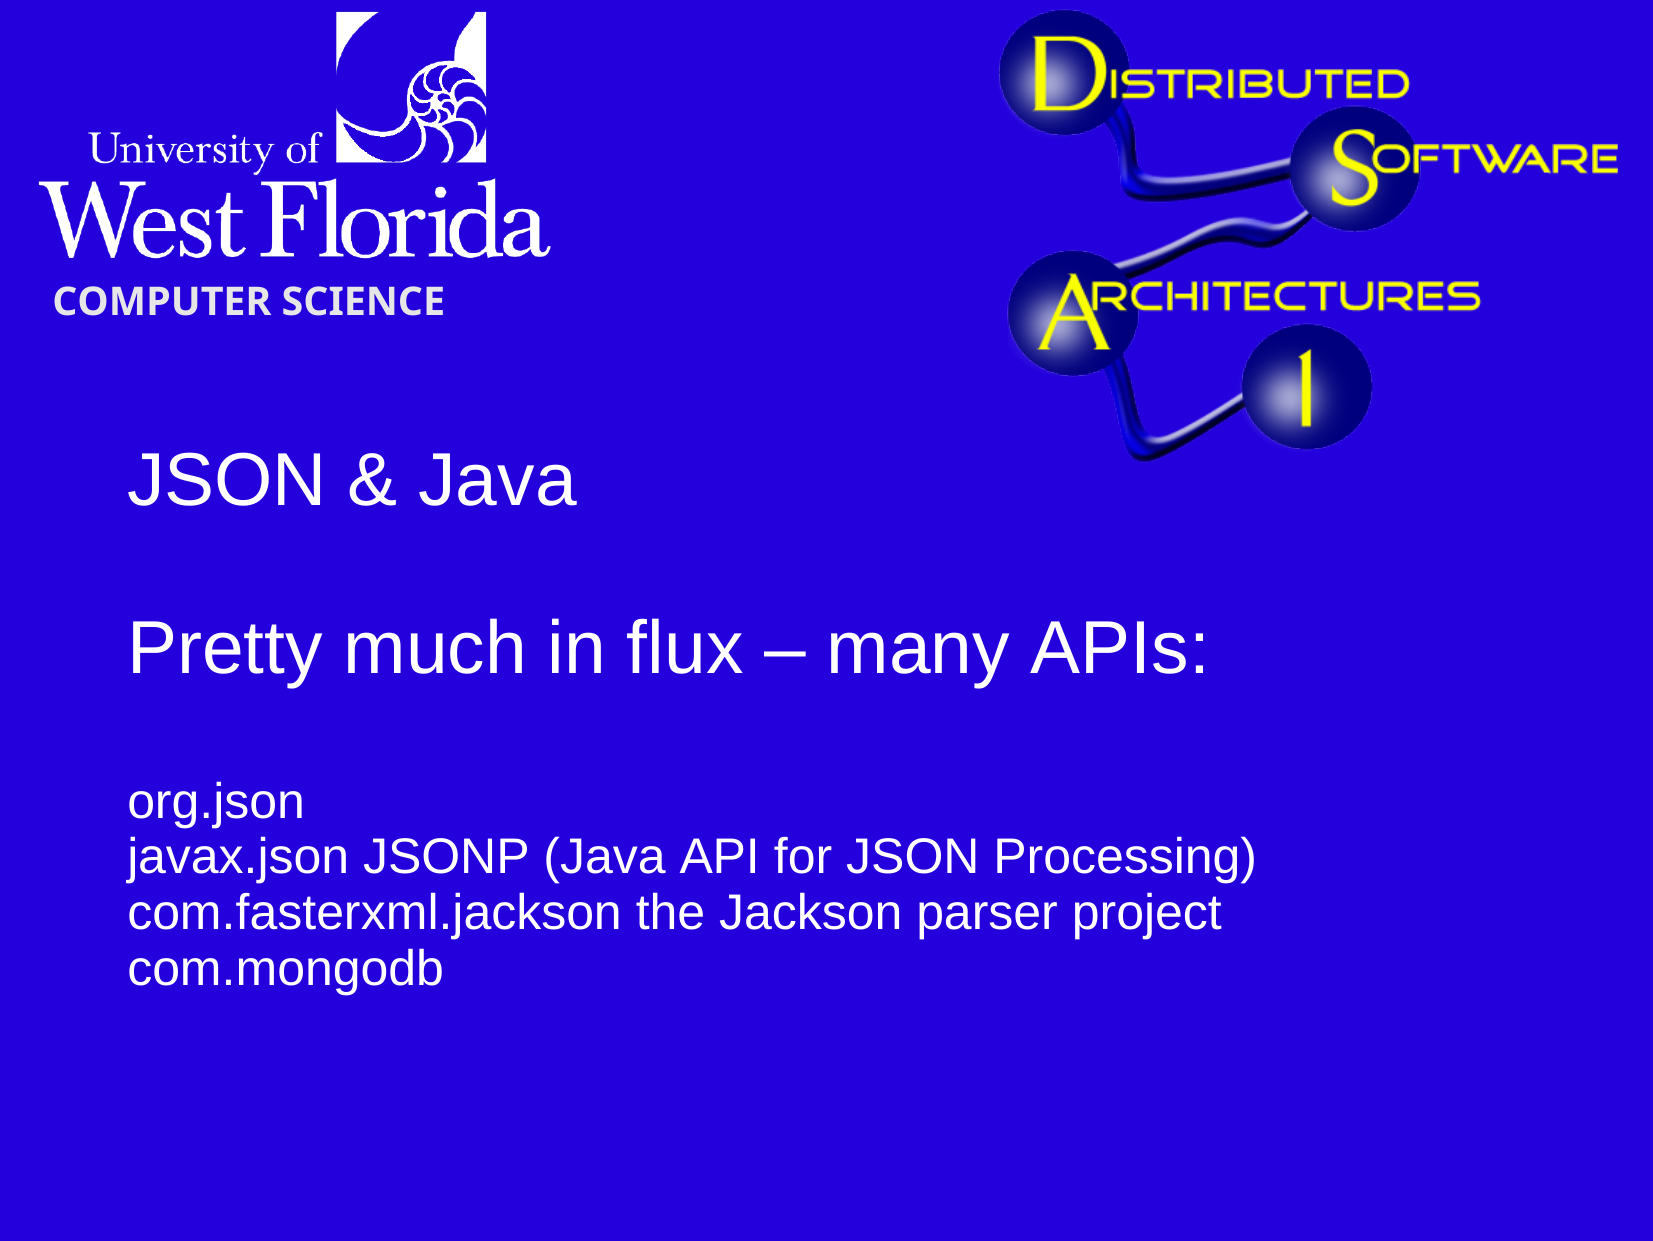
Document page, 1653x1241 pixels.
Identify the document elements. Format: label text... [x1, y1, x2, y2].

text_box JSON & Java Pretty much in flux – many APIs: org.json javax.json JSONP (Java API for JSON Processing) com.fasterxml.jackson the Jackson parser project com.mongodb [112, 426, 1388, 731]
picture [910, 0, 1653, 506]
text_box COMPUTER SCIENCE [37, 262, 562, 333]
picture [37, 0, 558, 262]
